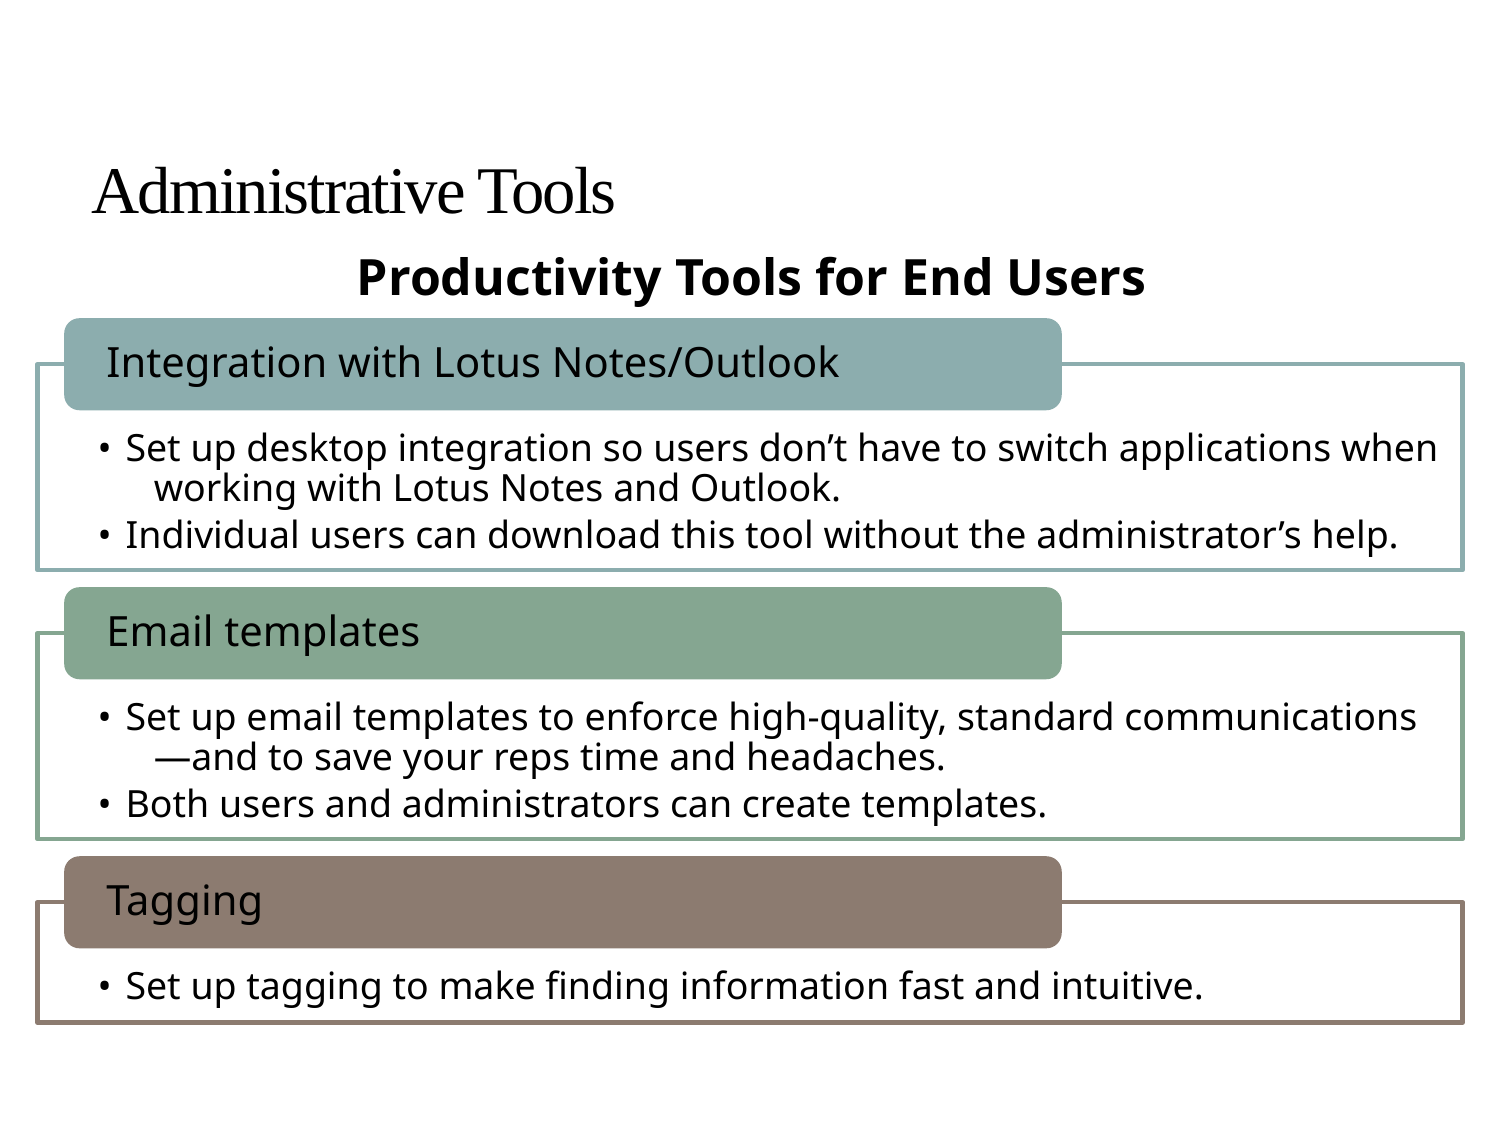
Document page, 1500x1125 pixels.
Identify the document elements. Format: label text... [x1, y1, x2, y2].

text_box Set up desktop integration so users don’t have to switch applications when working with Lotus Notes and Outlook. Individual users can download this tool without the administrator’s help. [37, 364, 1463, 571]
text_box Set up email templates to enforce high-quality, standard communications—and to save your reps time and headaches. Both users and administrators can create templates. [37, 633, 1463, 840]
text_box Integration with Lotus Notes/Outlook [64, 318, 1062, 411]
text_box Set up tagging to make finding information fast and intuitive. [37, 902, 1463, 1023]
text_box Tagging [64, 856, 1062, 949]
text_box Email templates [64, 587, 1062, 680]
title Administrative Tools [76, 137, 1427, 238]
text_box Productivity Tools for End Users [77, 238, 1427, 313]
